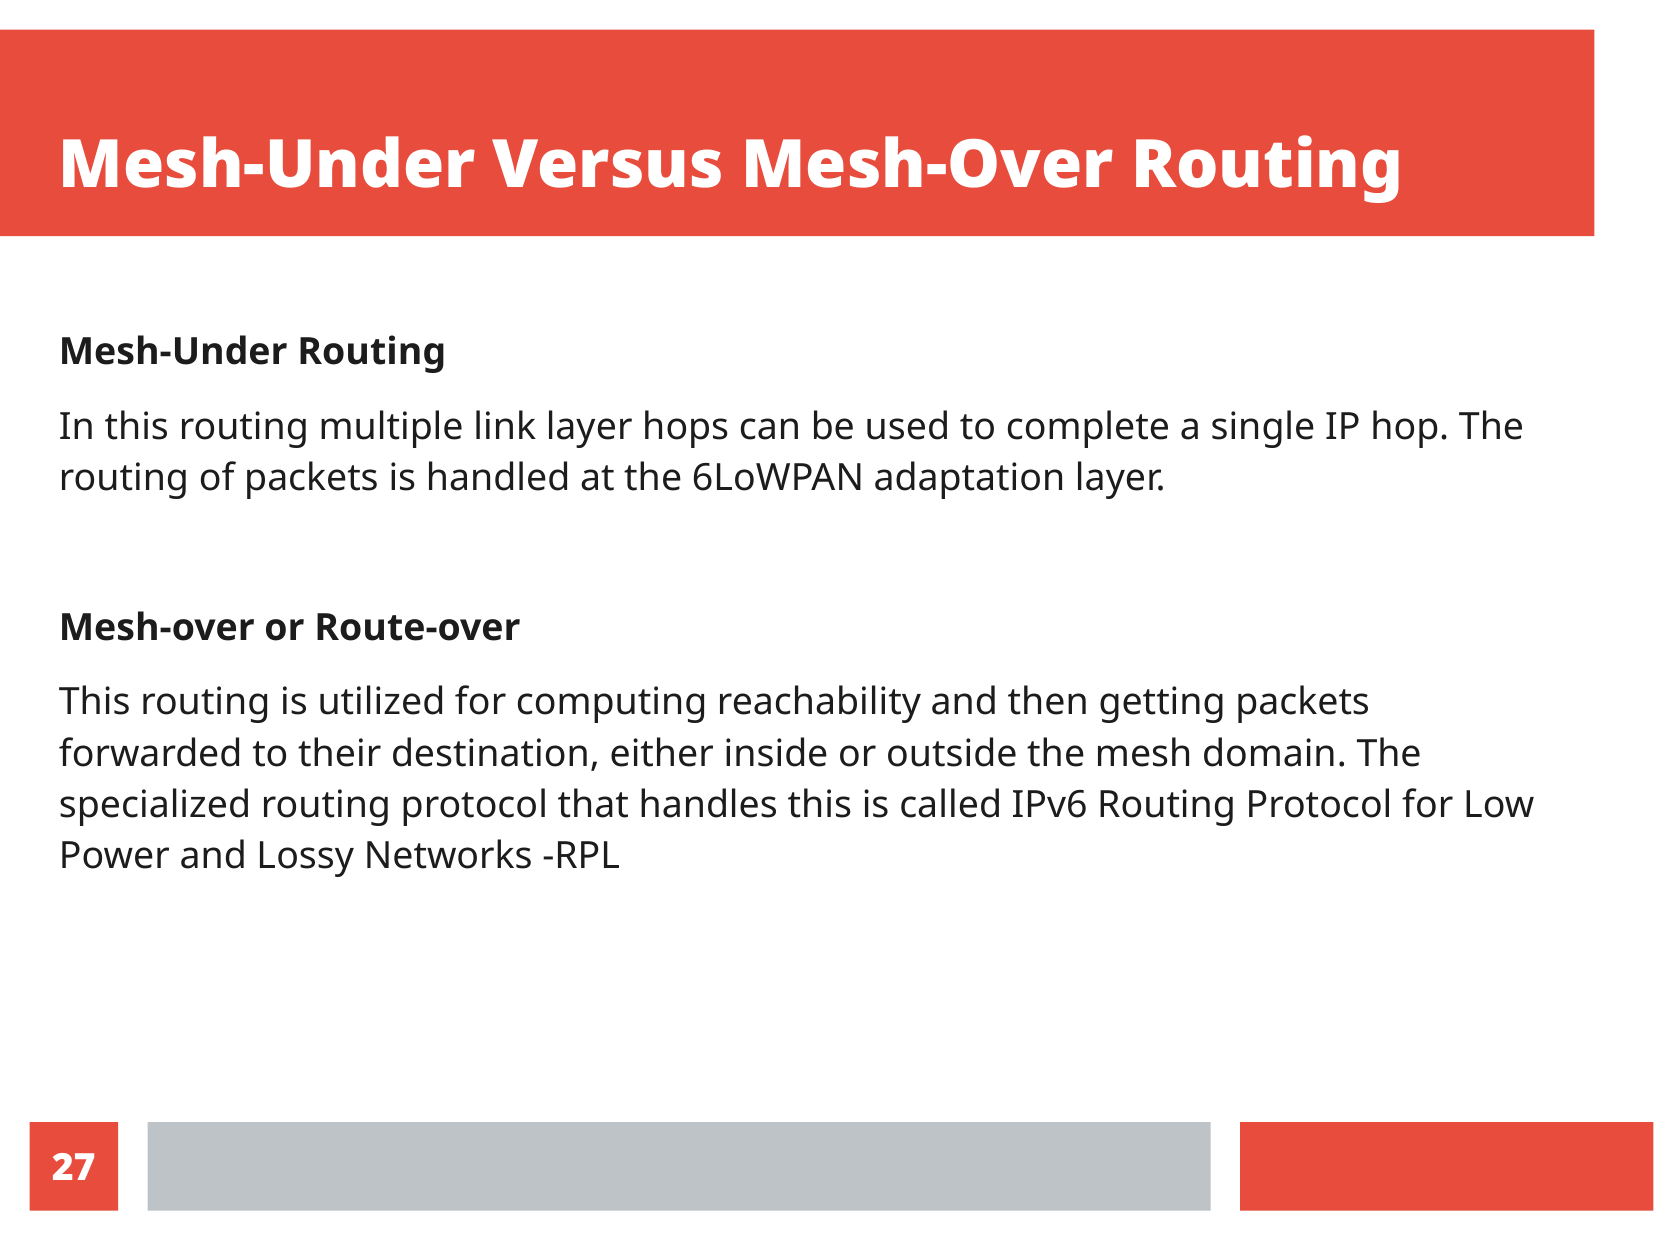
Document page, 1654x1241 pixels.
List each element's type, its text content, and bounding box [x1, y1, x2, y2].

list Mesh-Under Routing In this routing multiple link layer hops can be used to complete a single IP hop. The routing of packets is handled at the 6LoWPAN adaptation layer. Mesh-over or Route-over This routing is utilized for computing reachability and then getting packets forwarded to their destination, either inside or outside the mesh domain. The specialized routing protocol that handles this is called IPv6 Routing Protocol for Low Power and Lossy Networks -RPL [59, 324, 1565, 1093]
title Mesh-Under Versus Mesh-Over Routing [59, 59, 1595, 207]
